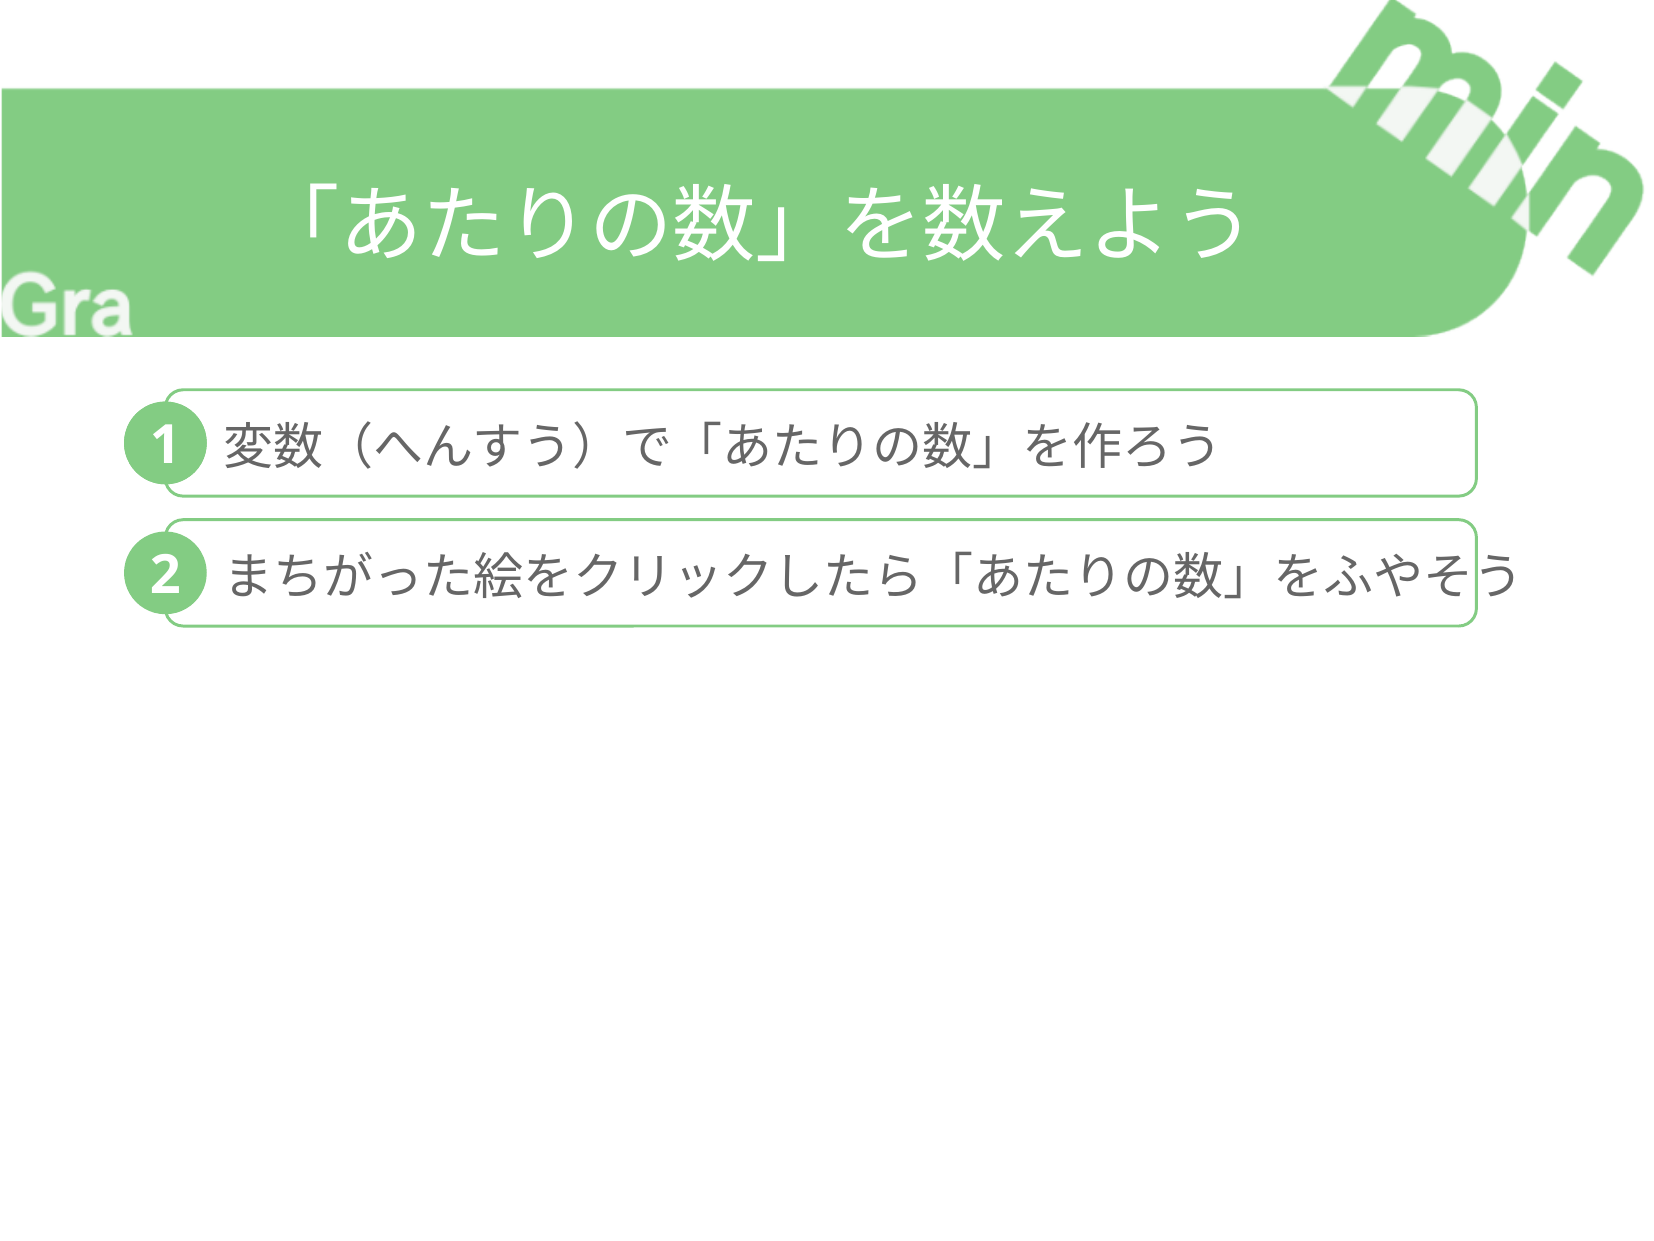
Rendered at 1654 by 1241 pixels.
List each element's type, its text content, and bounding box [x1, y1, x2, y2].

title 「あたりの数」を数えよう [11, 113, 1501, 324]
text_box まちがった絵をクリックしたら「あたりの数」をふやそう [166, 519, 1477, 627]
text_box 2 [124, 531, 207, 615]
text_box 変数（へんすう）で「あたりの数」を作ろう [166, 389, 1477, 497]
picture [1, 0, 1654, 337]
text_box 1 [124, 401, 207, 485]
